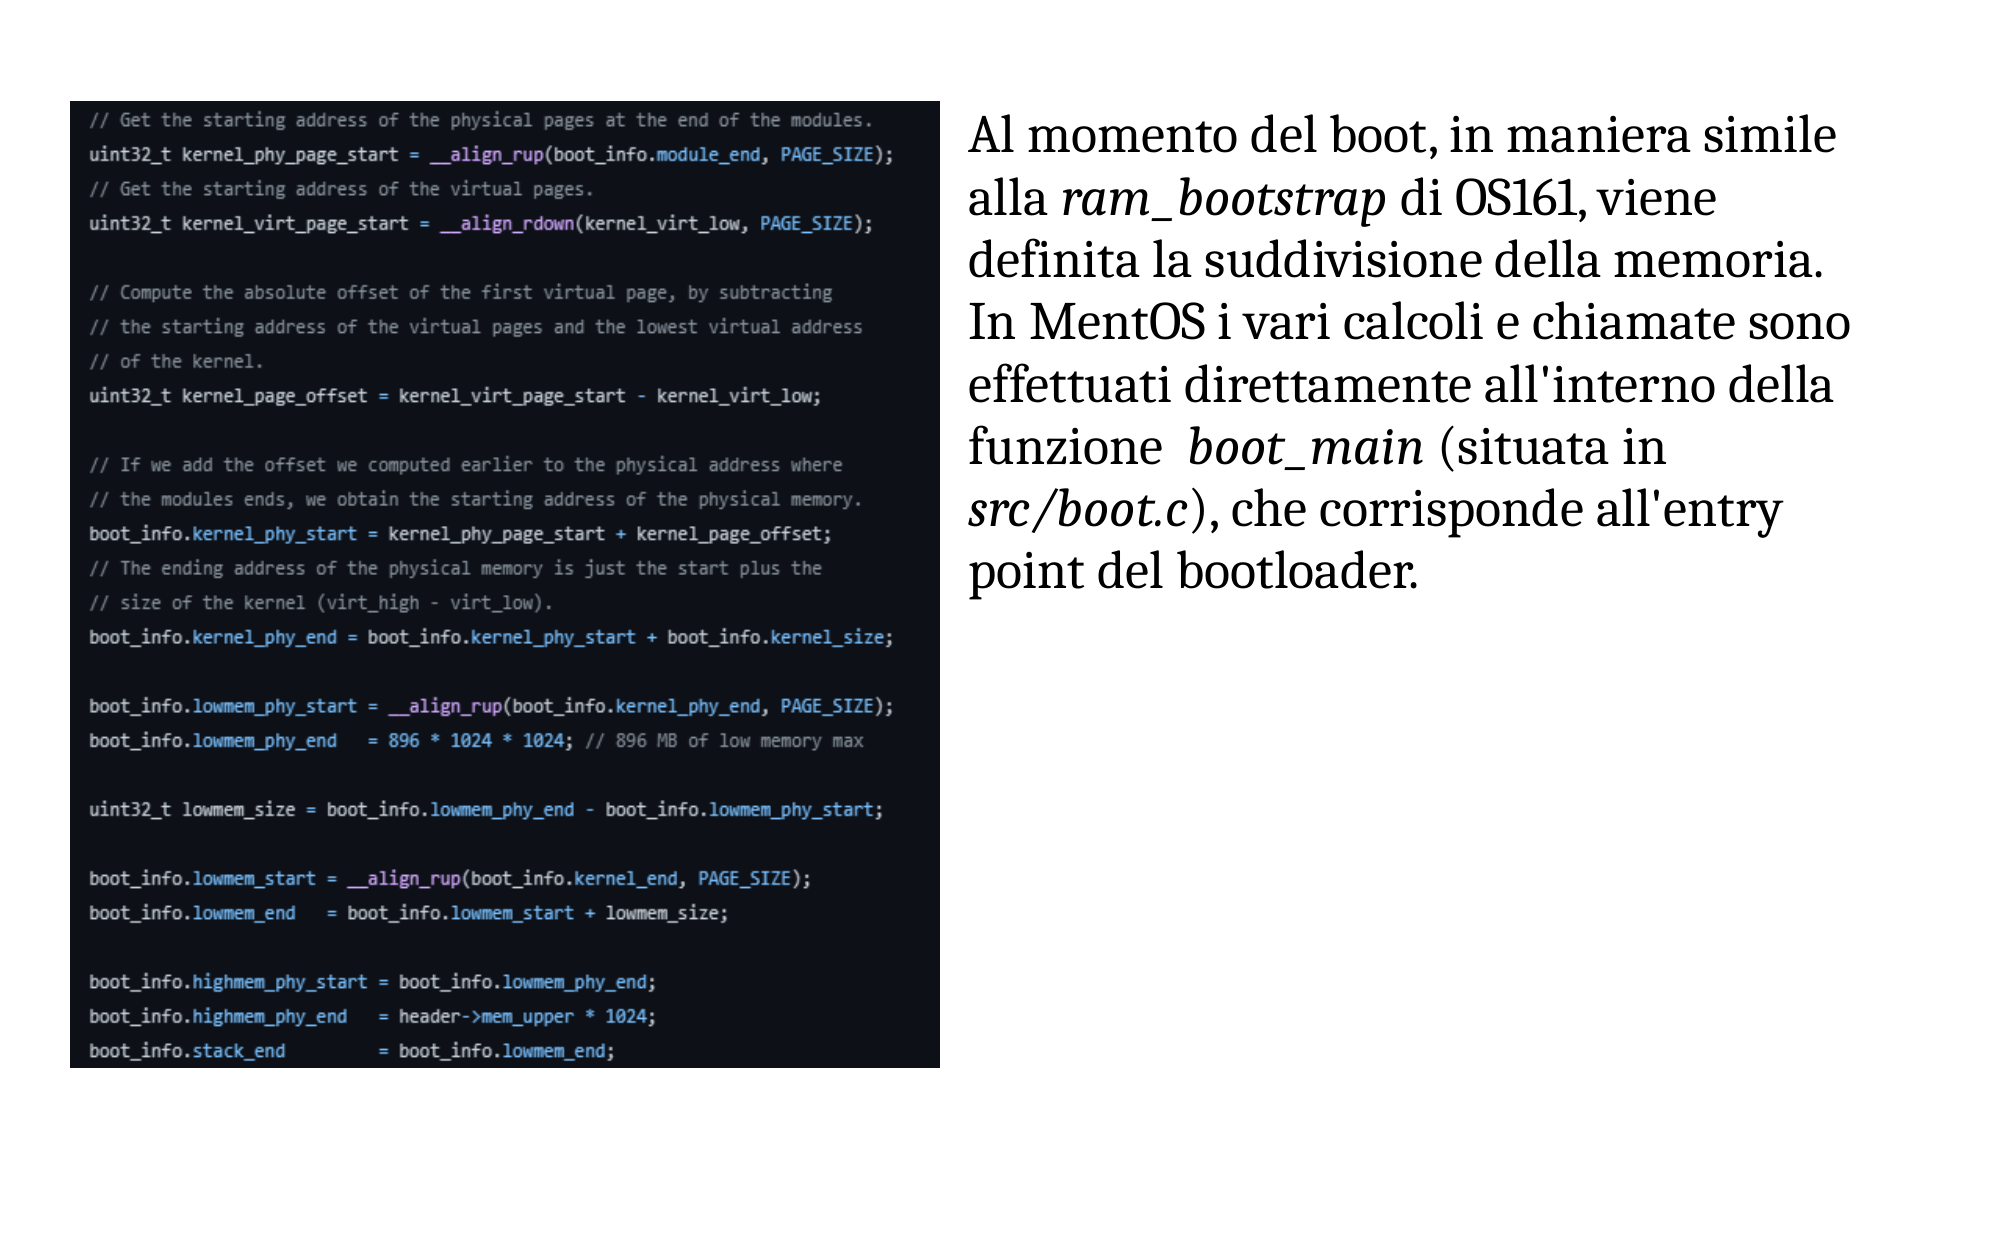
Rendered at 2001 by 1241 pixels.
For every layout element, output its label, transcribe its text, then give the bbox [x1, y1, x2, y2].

picture [70, 101, 940, 1068]
title Al momento del boot, in maniera simile alla ram_bootstrap di OS161, viene definita la suddivisione della memoria. In MentOS i vari calcoli e chiamate sono effettuati direttamente all'interno della funzione boot_main (situata in src/boot.c), che corrisponde all'entry point del bootloader. [968, 104, 1855, 804]
